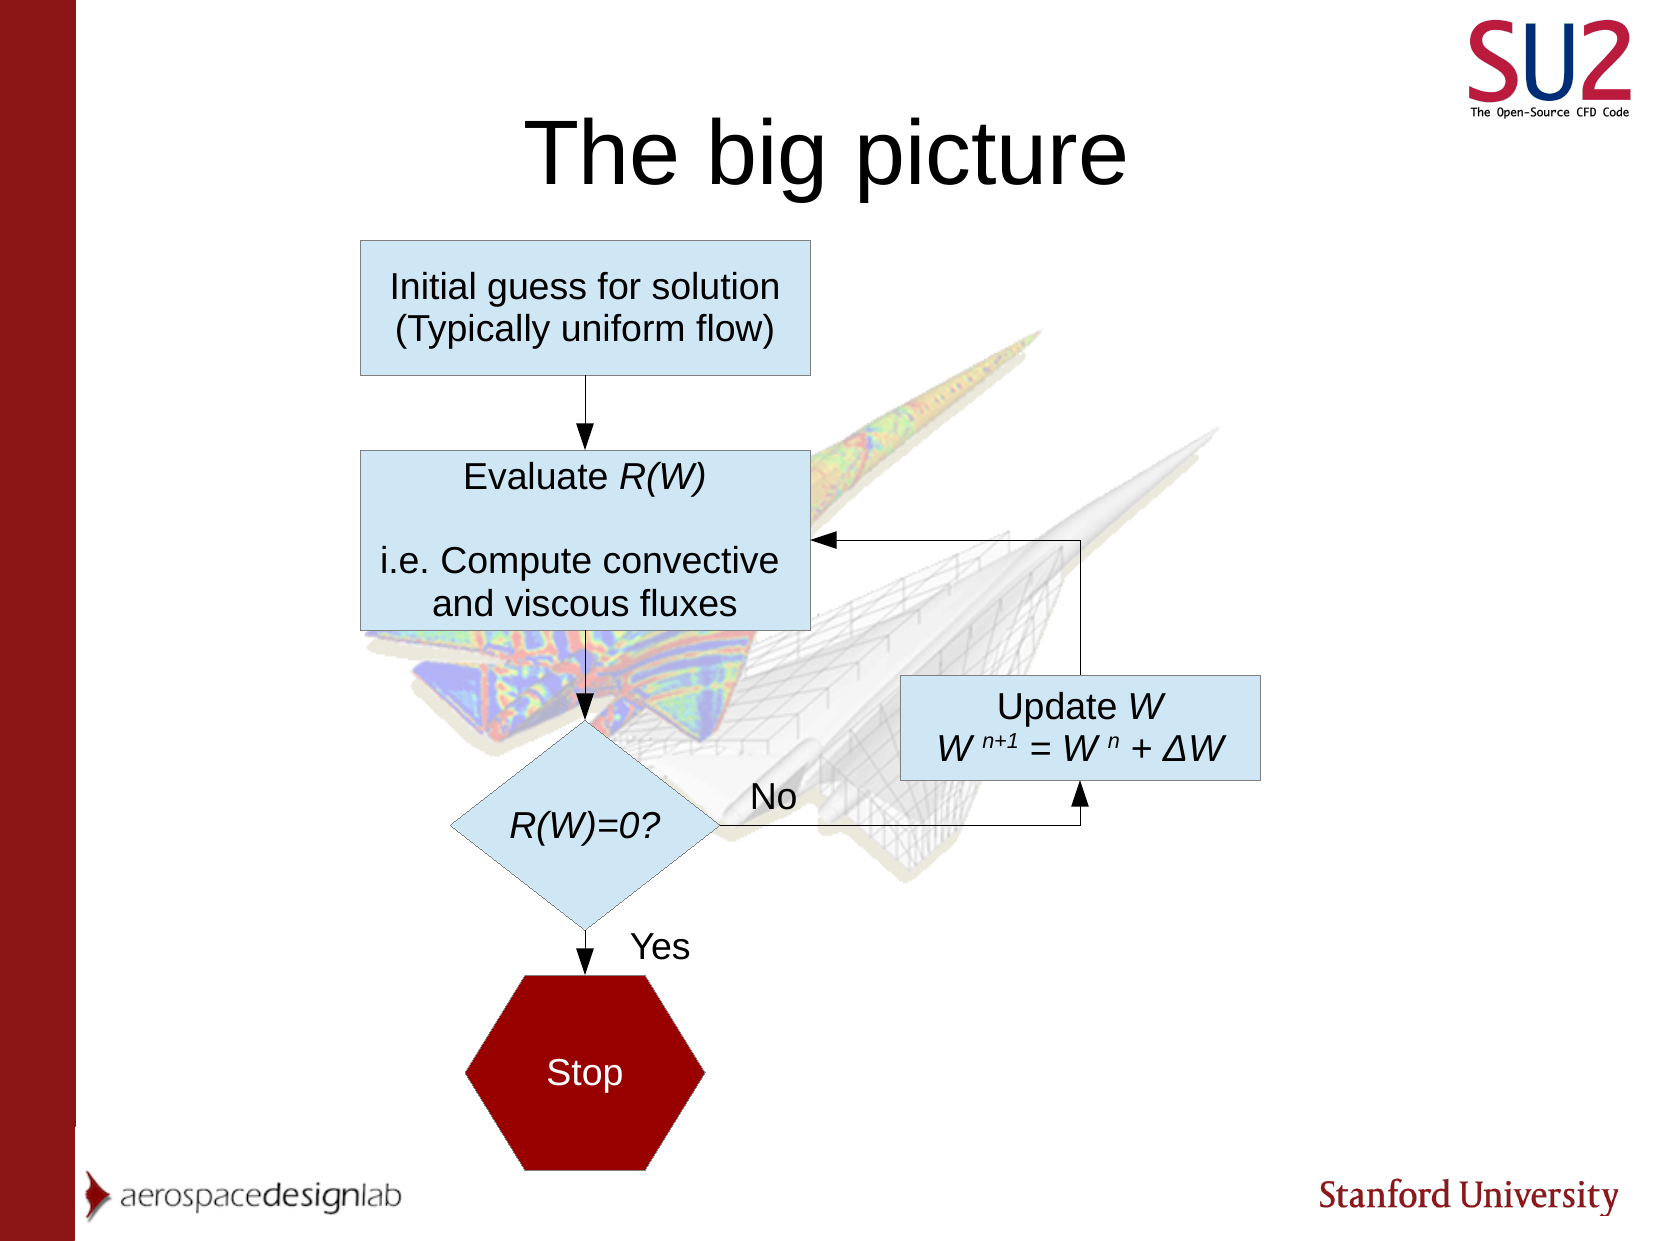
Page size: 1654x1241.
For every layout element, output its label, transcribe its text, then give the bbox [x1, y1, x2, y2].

text_box Yes [615, 918, 710, 976]
text_box R(W)=0? [450, 720, 721, 931]
picture [1466, 17, 1635, 120]
text_box No [735, 768, 813, 826]
text_box Initial guess for solution (Typically uniform flow) [360, 240, 811, 376]
text_box Update W W n+1 = W n + ΔW [900, 675, 1261, 781]
title The big picture [82, 49, 1571, 257]
text_box Stop [465, 975, 706, 1171]
picture [80, 1169, 406, 1224]
text_box Evaluate R(W) i.e. Compute convective and viscous fluxes [360, 450, 811, 631]
